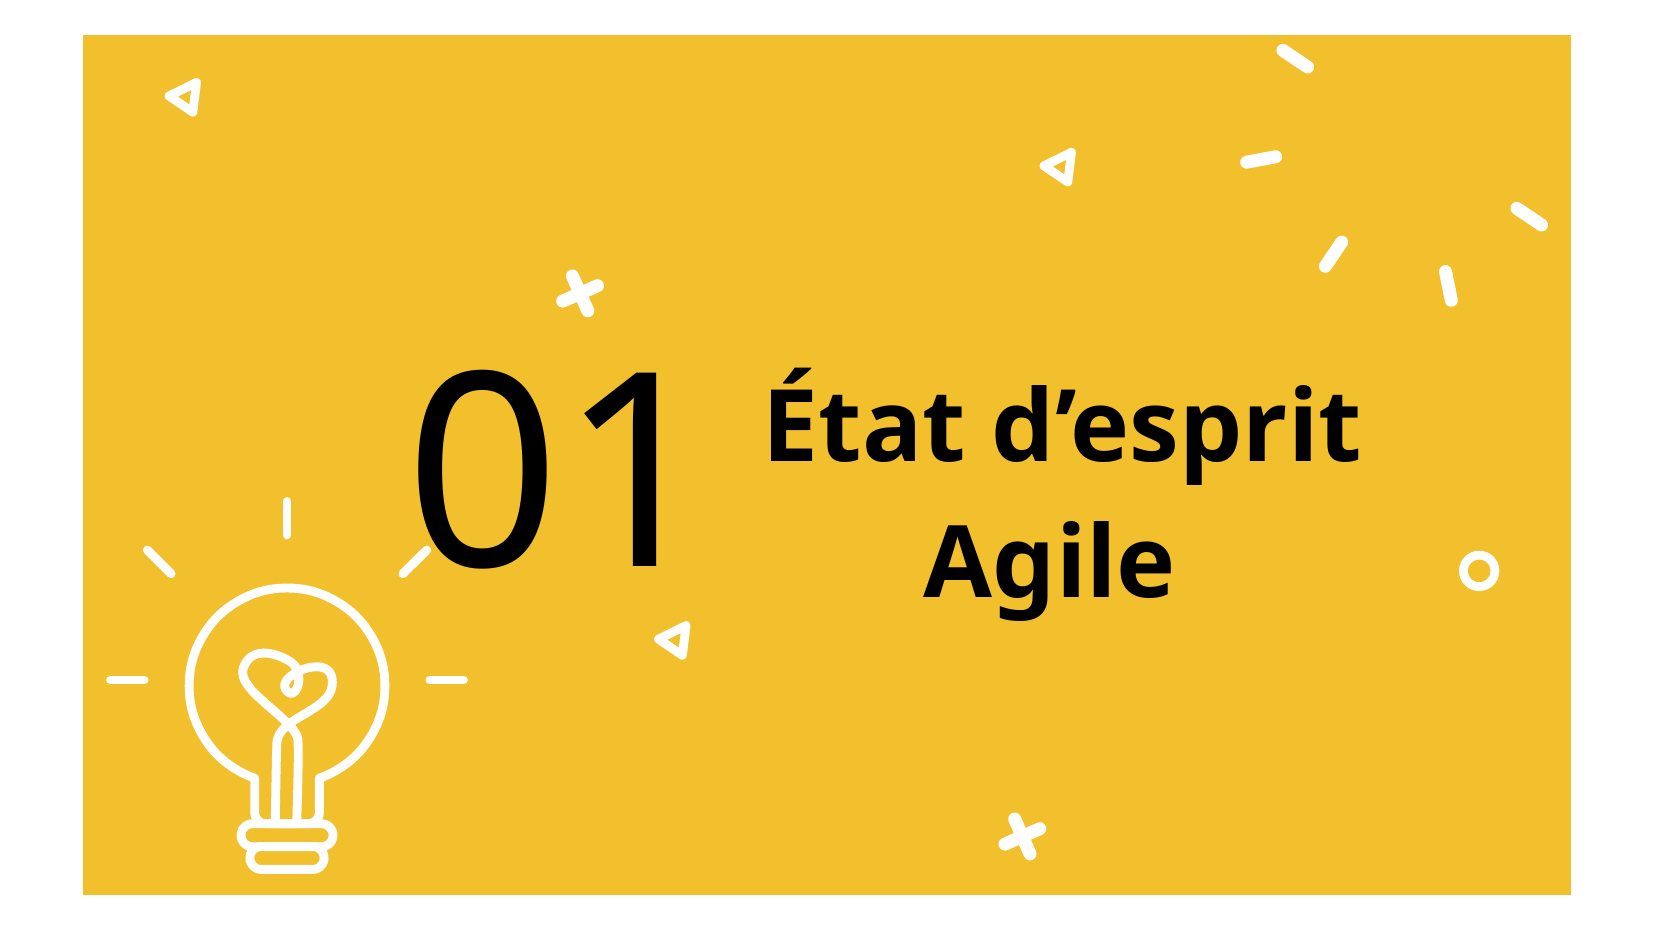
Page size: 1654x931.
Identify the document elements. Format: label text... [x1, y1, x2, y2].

subtitle État d’esprit Agile [751, 354, 1418, 591]
title 01 [405, 276, 751, 646]
